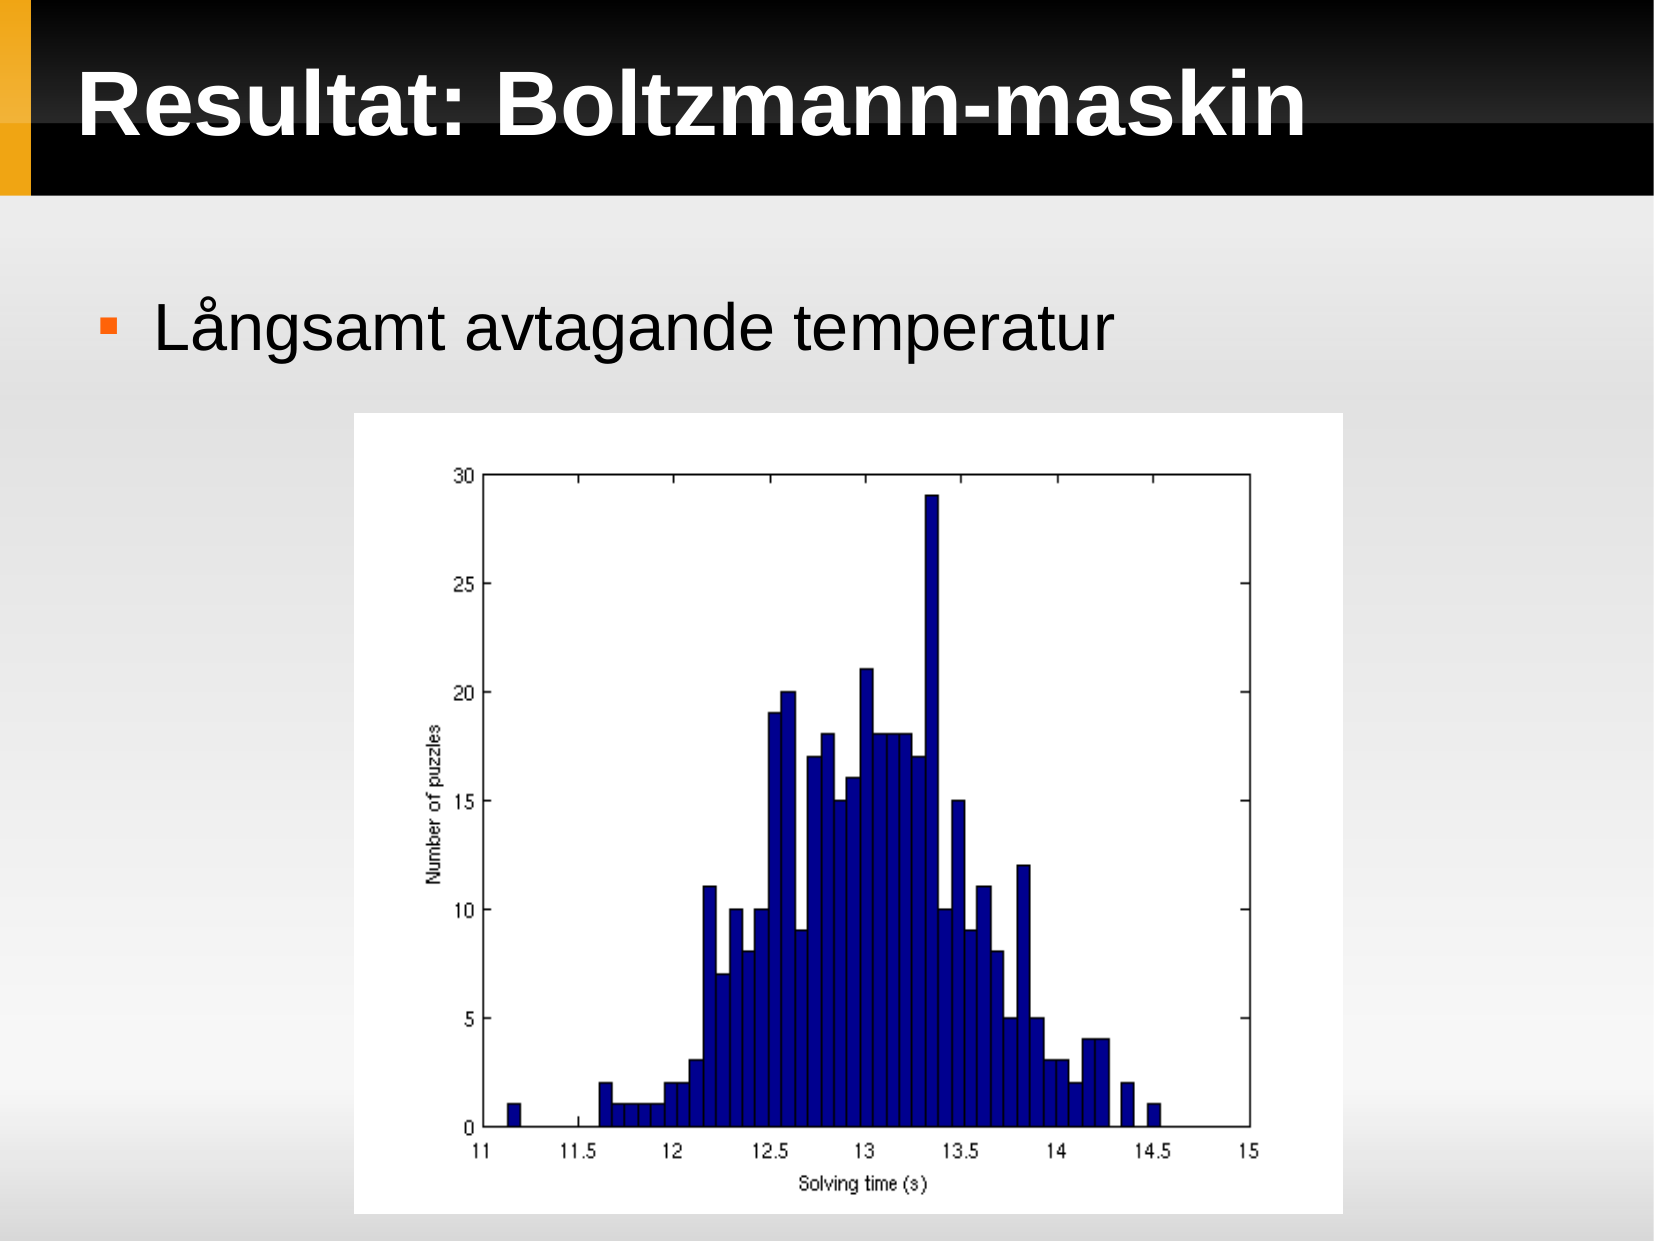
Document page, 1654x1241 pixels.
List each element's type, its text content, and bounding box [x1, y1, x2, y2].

title Resultat: Boltzmann-maskin [76, 0, 1565, 208]
list Långsamt avtagande temperatur [82, 290, 1571, 1109]
picture [0, 0, 1654, 1241]
